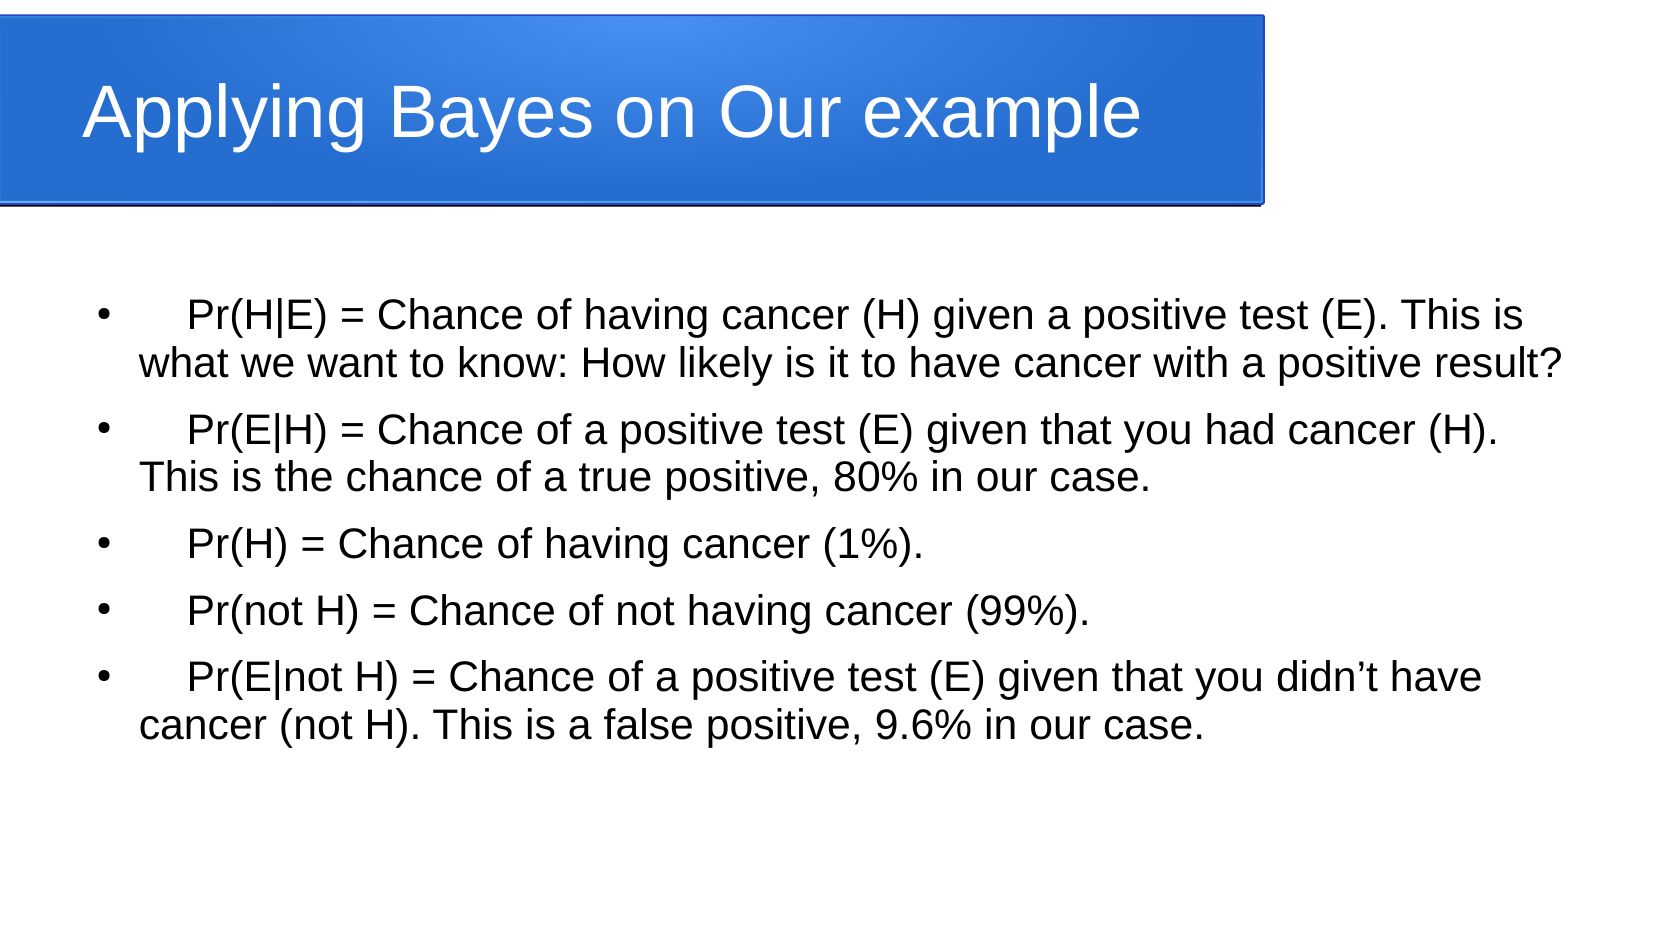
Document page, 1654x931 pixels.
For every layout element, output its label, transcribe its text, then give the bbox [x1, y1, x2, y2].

title Applying Bayes on Our example [82, 35, 1235, 189]
list Pr(H|E) = Chance of having cancer (H) given a positive test (E). This is what we want to know: How likely is it to have cancer with a positive result? Pr(E|H) = Chance of a positive test (E) given that you had cancer (H). This is the chance of a true positive, 80% in our case. Pr(H) = Chance of having cancer (1%). Pr(not H) = Chance of not having cancer (99%). Pr(E|not H) = Chance of a positive test (E) given that you didn’t have cancer (not H). This is a false positive, 9.6% in our case. [82, 224, 1571, 764]
